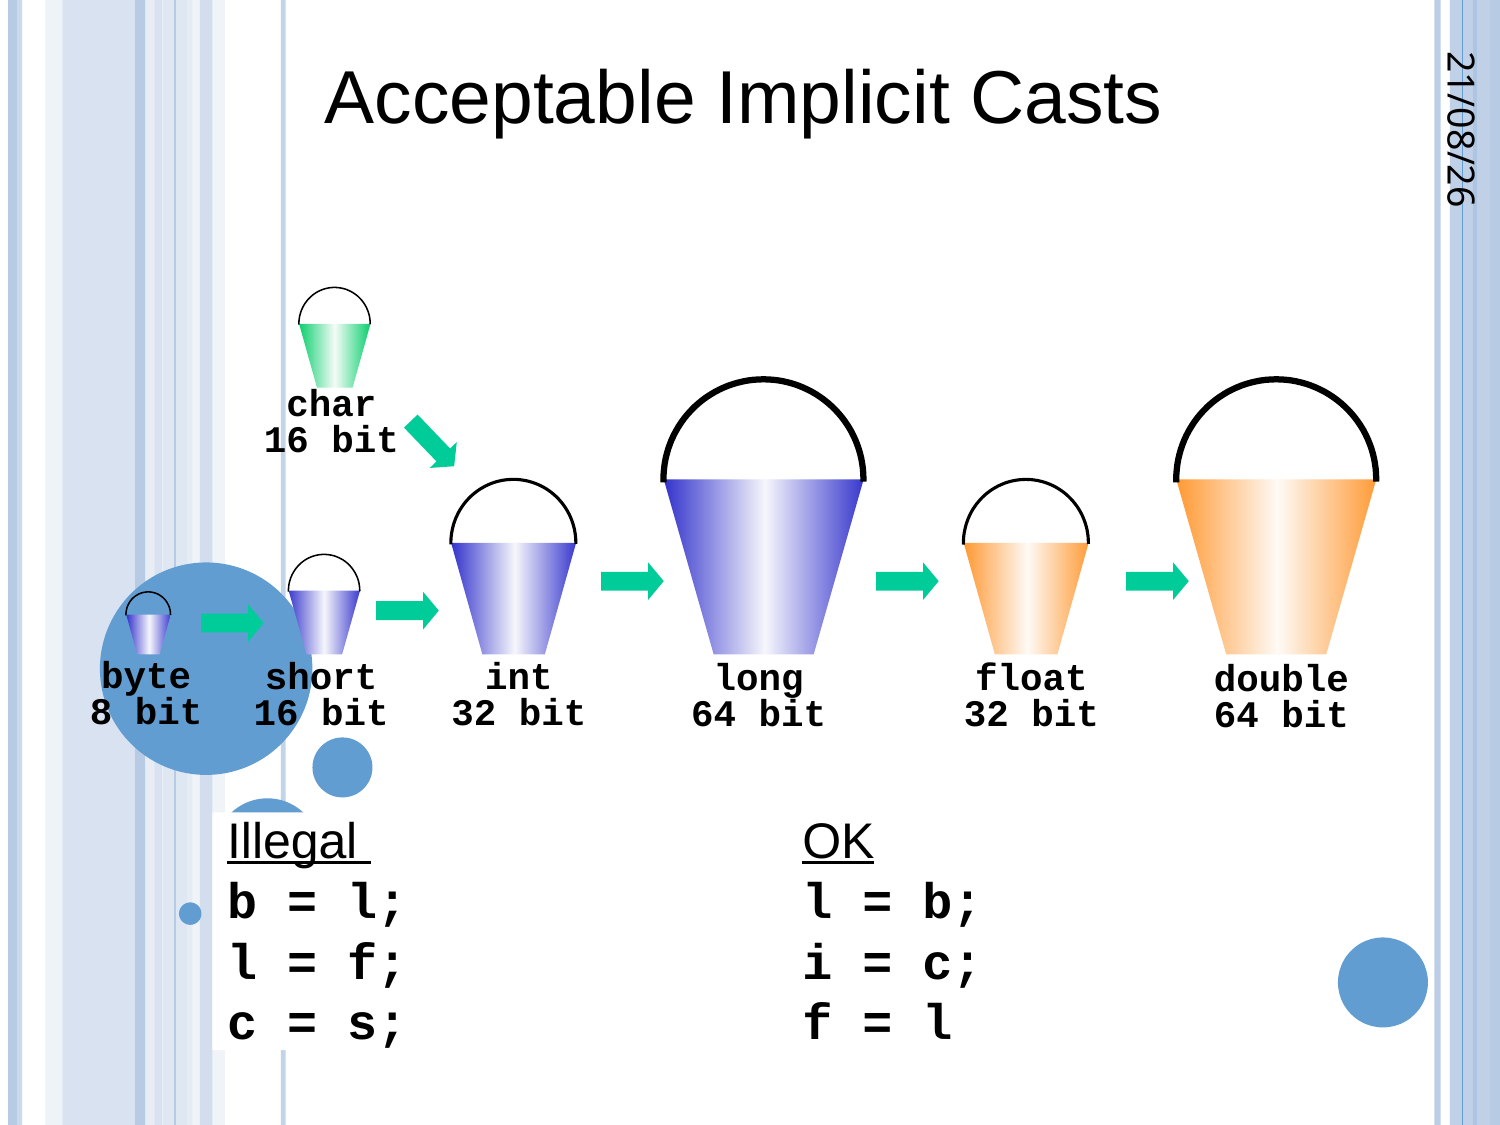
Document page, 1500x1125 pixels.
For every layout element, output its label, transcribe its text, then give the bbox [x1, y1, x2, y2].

text_box float 32 bit [949, 654, 1114, 742]
text_box [299, 323, 371, 379]
text_box Illegal b = l; l = f; c = s; [212, 812, 638, 1051]
text_box OK l = b; i = c; f = l [787, 812, 1075, 1051]
text_box [126, 614, 171, 652]
text_box short 16 bit [238, 652, 404, 741]
text_box [964, 542, 1089, 654]
text_box [289, 590, 360, 652]
text_box int 32 bit [436, 653, 602, 741]
text_box double 64 bit [1199, 654, 1364, 743]
text_box char 16 bit [249, 379, 414, 468]
text_box long 64 bit [676, 653, 841, 742]
text_box [451, 542, 576, 653]
text_box byte 8 bit [74, 652, 218, 740]
text_box [664, 479, 863, 653]
text_box [1177, 479, 1376, 654]
text_box Acceptable Implicit Casts [62, 37, 1426, 150]
